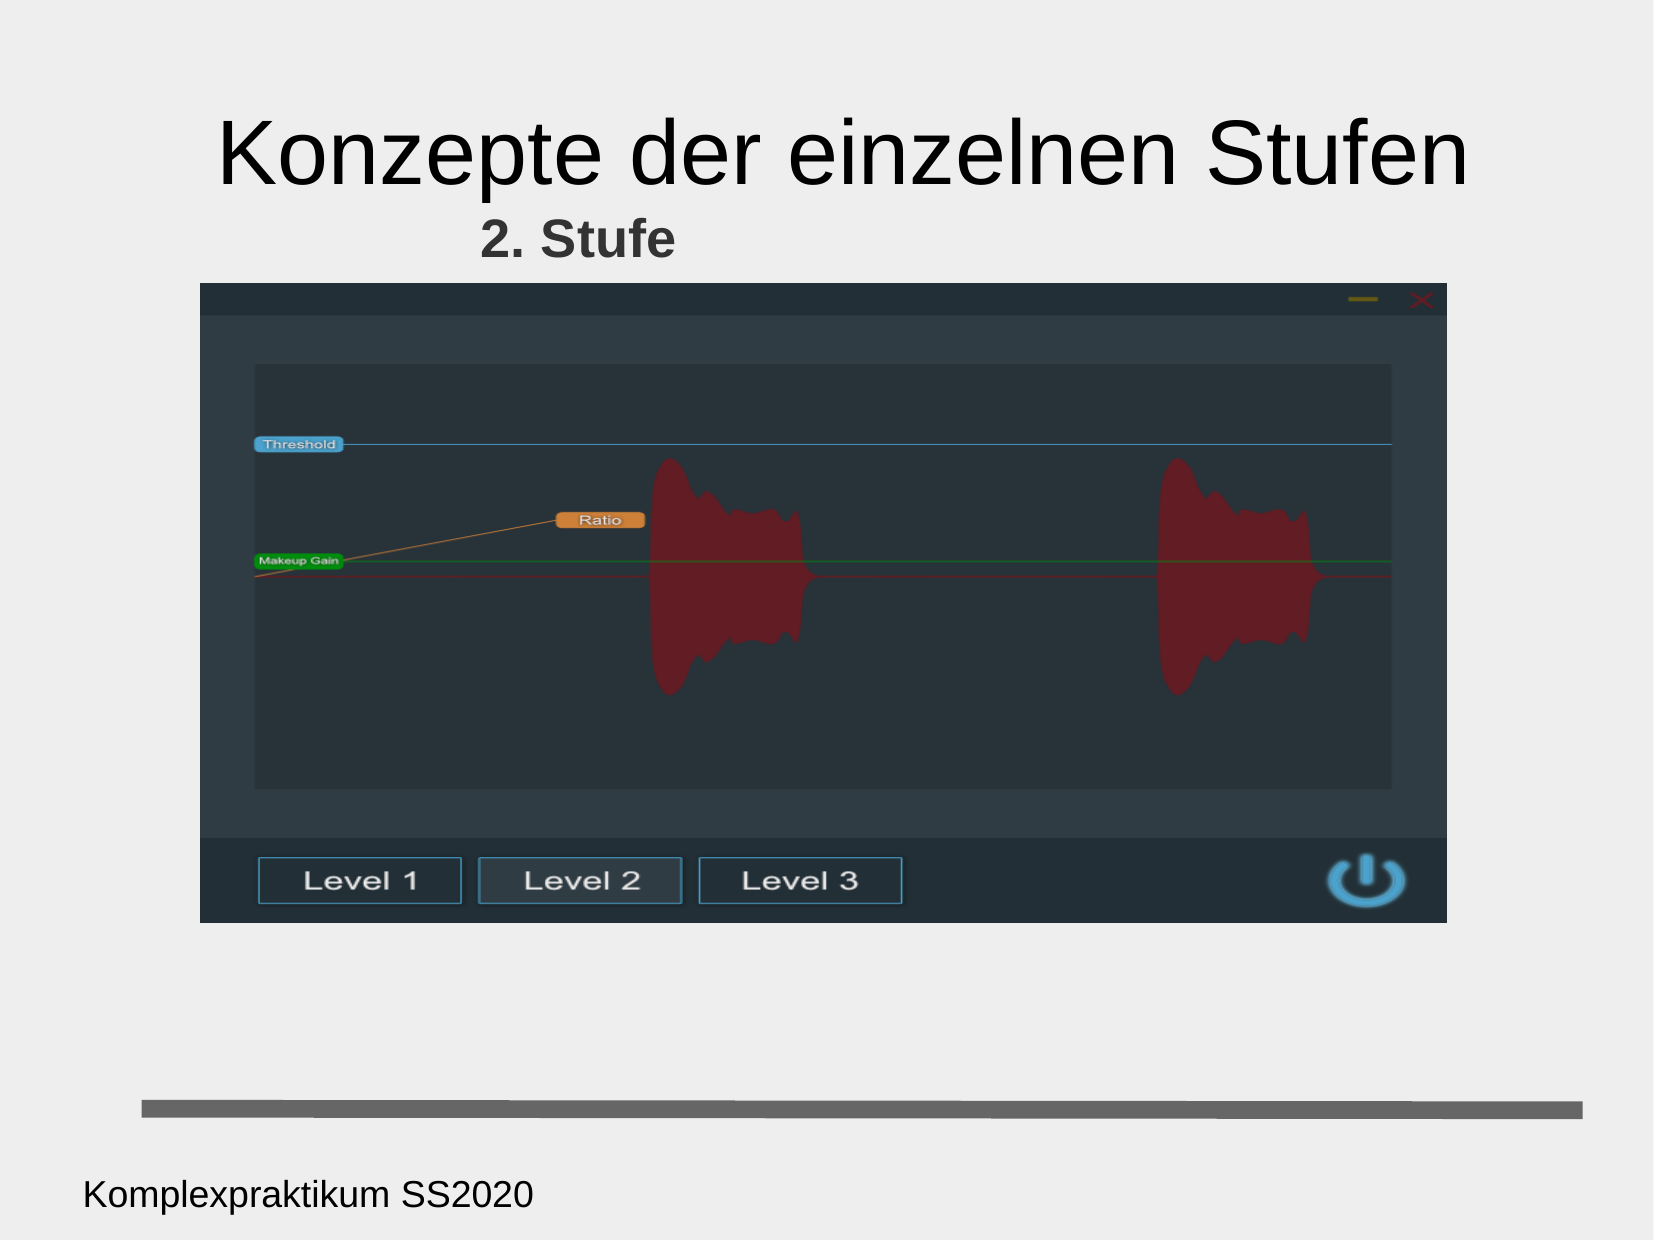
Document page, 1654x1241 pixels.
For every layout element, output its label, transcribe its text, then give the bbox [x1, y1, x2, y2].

picture [200, 283, 1447, 923]
title Konzepte der einzelnen Stufen [82, 49, 1571, 257]
text_box 2. Stufe [200, 200, 957, 284]
text_box Komplexpraktikum SS2020 [59, 1157, 957, 1233]
